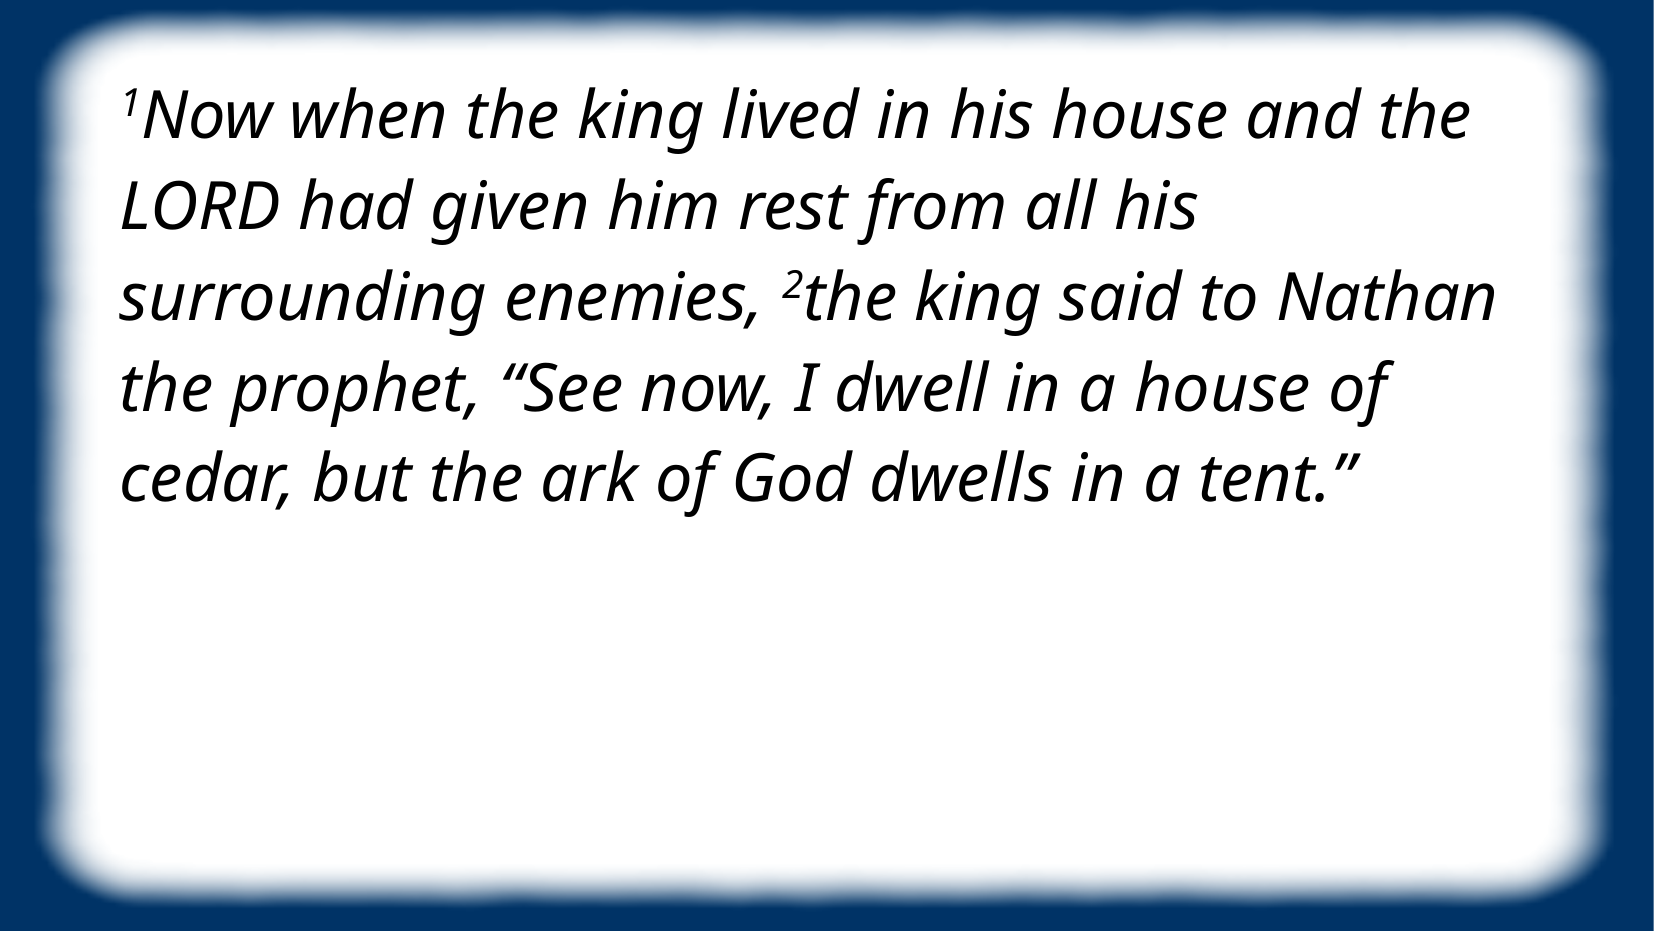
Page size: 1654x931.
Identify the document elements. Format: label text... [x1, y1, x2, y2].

picture [0, 0, 1654, 931]
text_box 1Now when the king lived in his house and the LORD had given him rest from all his surrounding enemies, 2the king said to Nathan the prophet, “See now, I dwell in a house of cedar, but the ark of God dwells in a tent.” [105, 60, 1546, 541]
